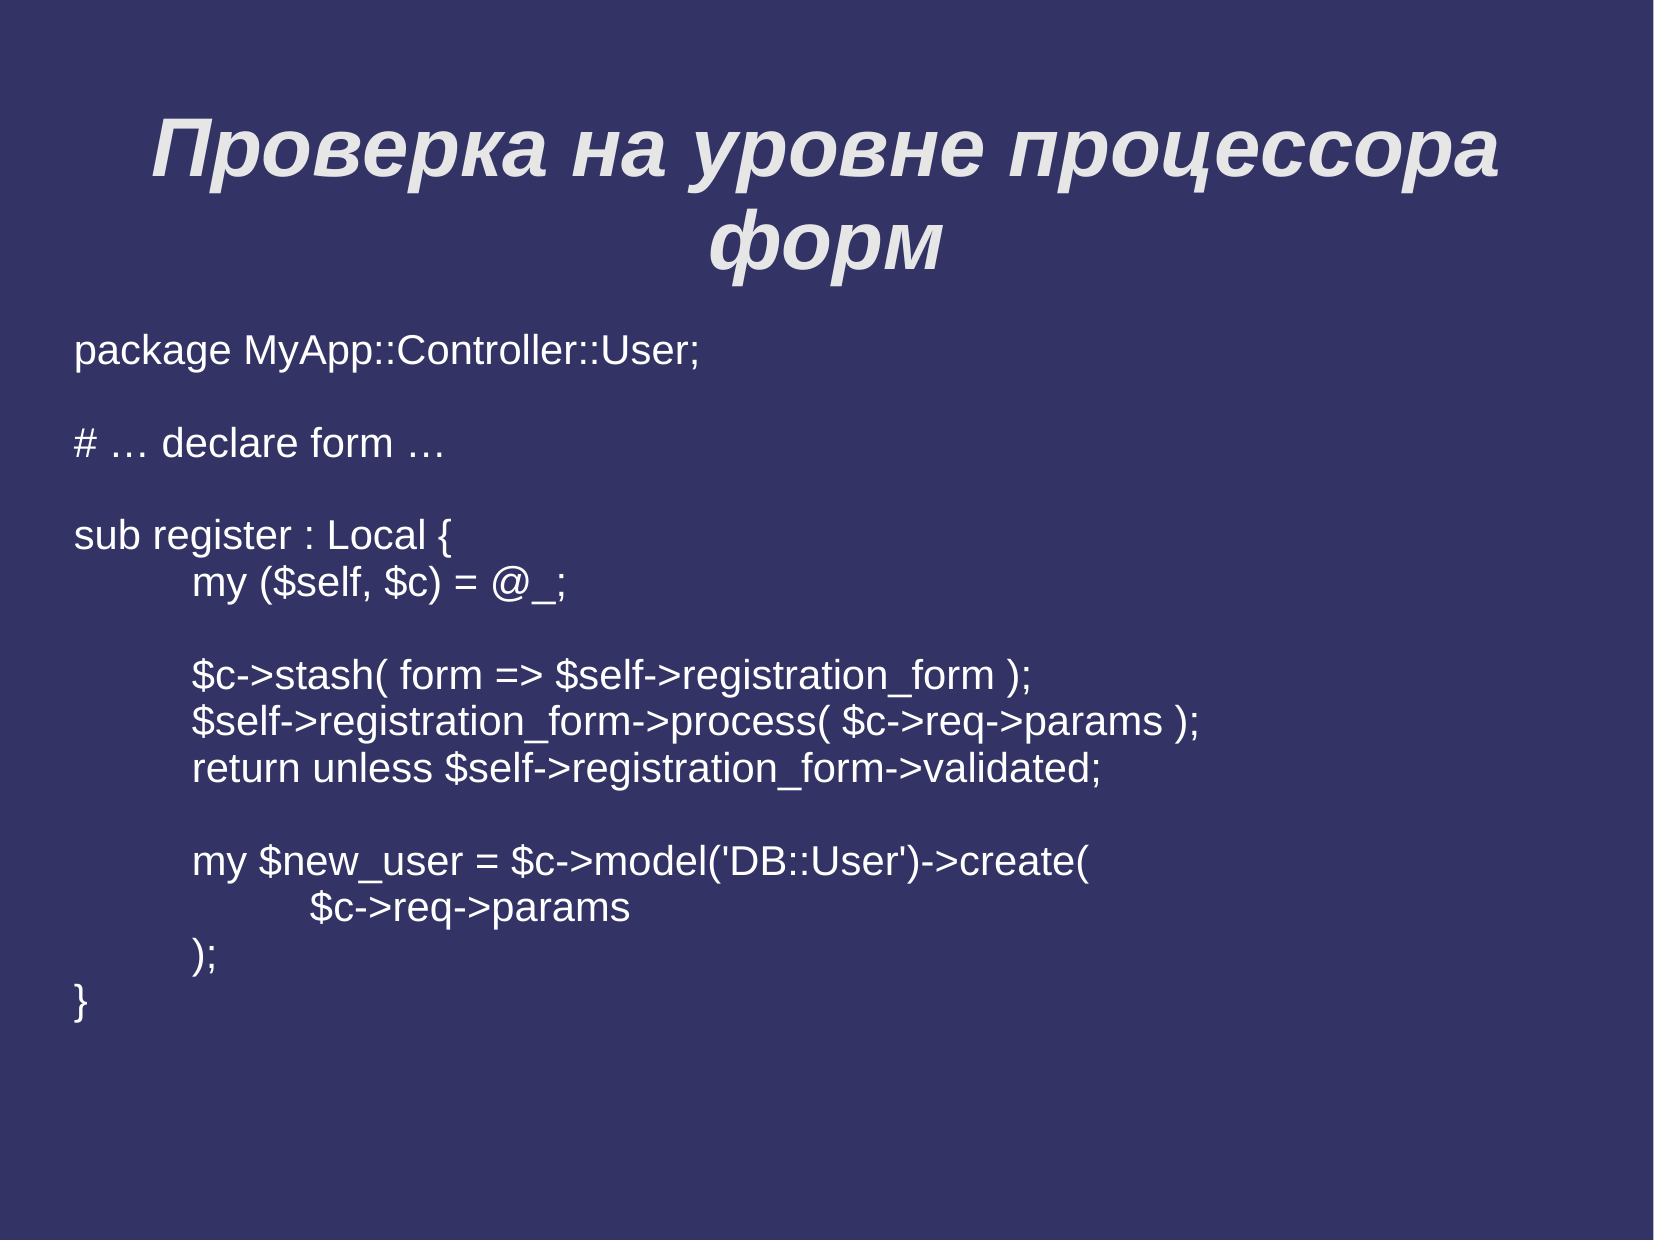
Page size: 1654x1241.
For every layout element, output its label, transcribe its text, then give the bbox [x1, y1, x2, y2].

text_box package MyApp::Controller::User; # … declare form … sub register : Local { my ($self, $c) = @_; $c->stash( form => $self->registration_form ); $self->registration_form->process( $c->req->params ); return unless $self->registration_form->validated; my $new_user = $c->model('DB::User')->create( $c->req->params ); } [59, 318, 1595, 1176]
title Проверка на уровне процессора форм [118, 90, 1536, 298]
